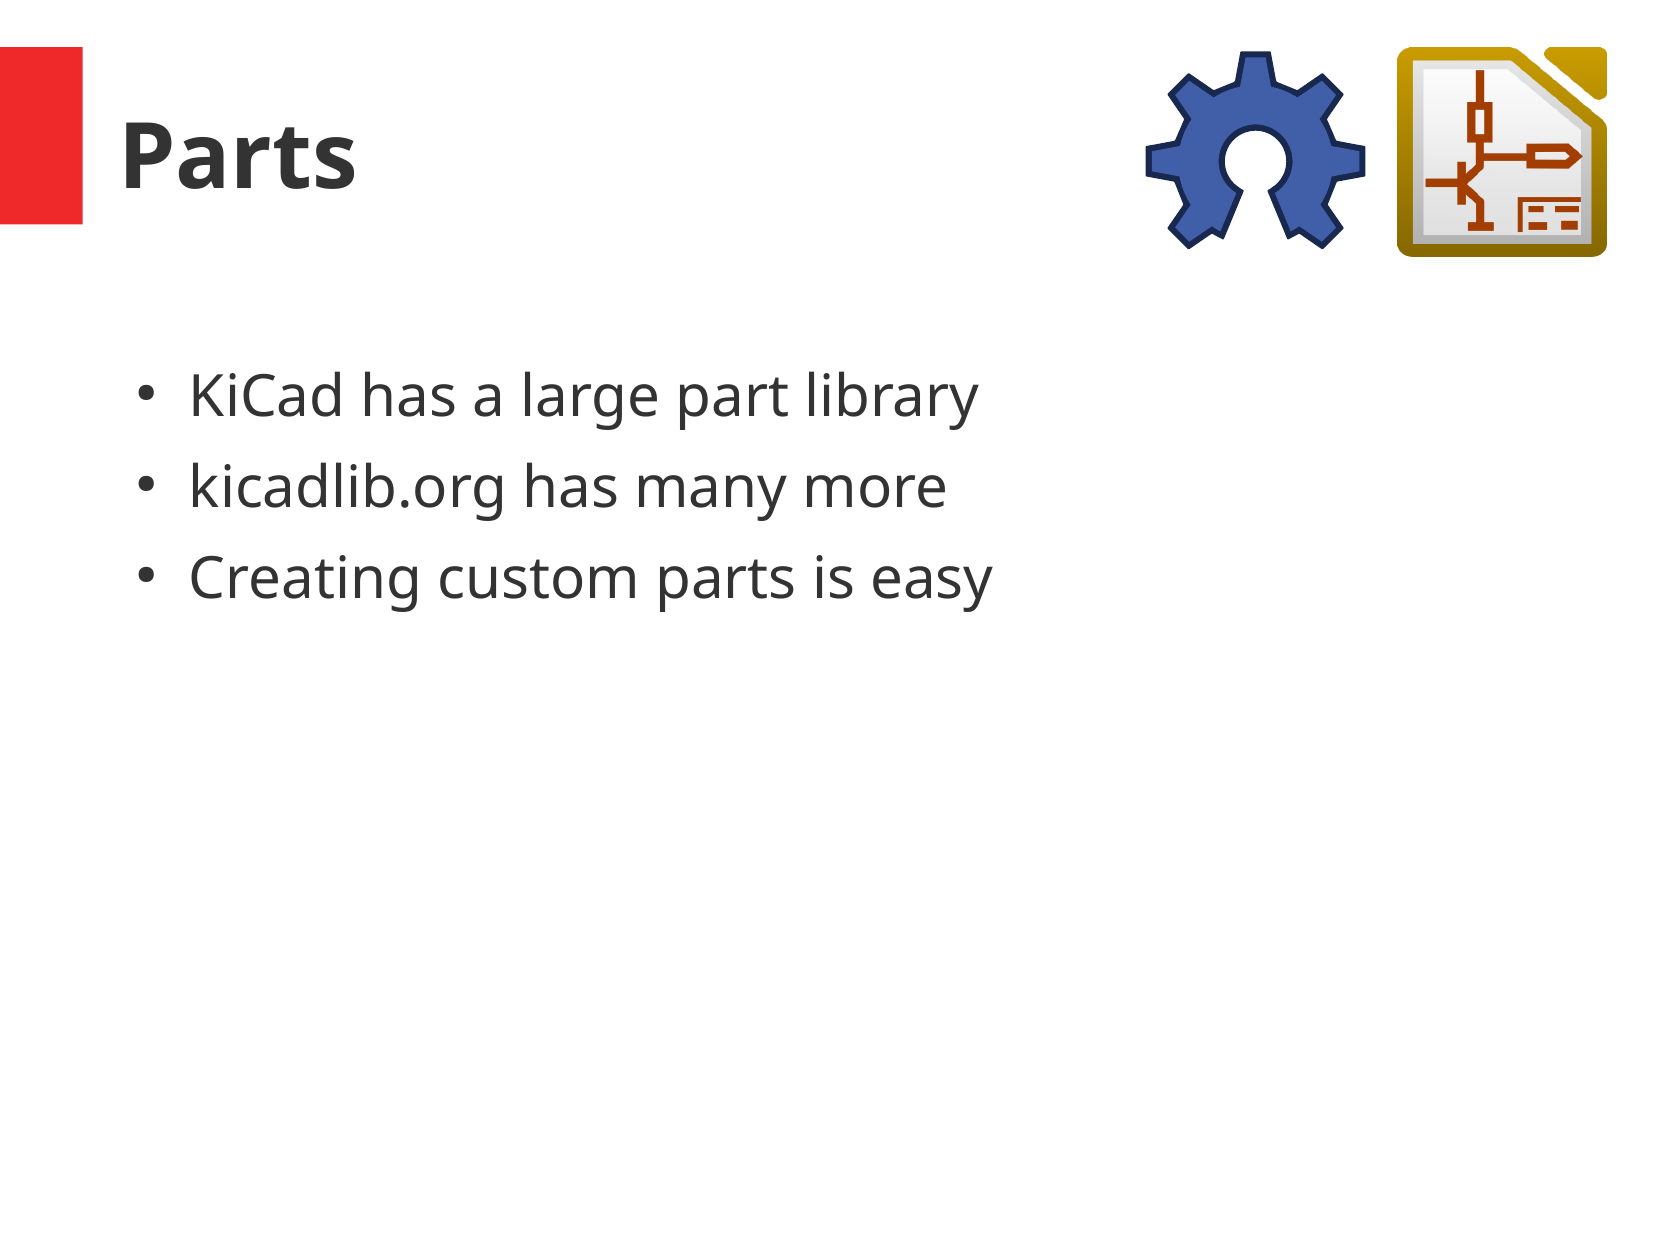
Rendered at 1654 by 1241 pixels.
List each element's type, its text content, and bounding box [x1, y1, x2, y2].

picture [1397, 47, 1607, 257]
title Parts [118, 49, 1123, 257]
list KiCad has a large part library kicadlib.org has many more Creating custom parts is easy [118, 354, 1536, 1074]
